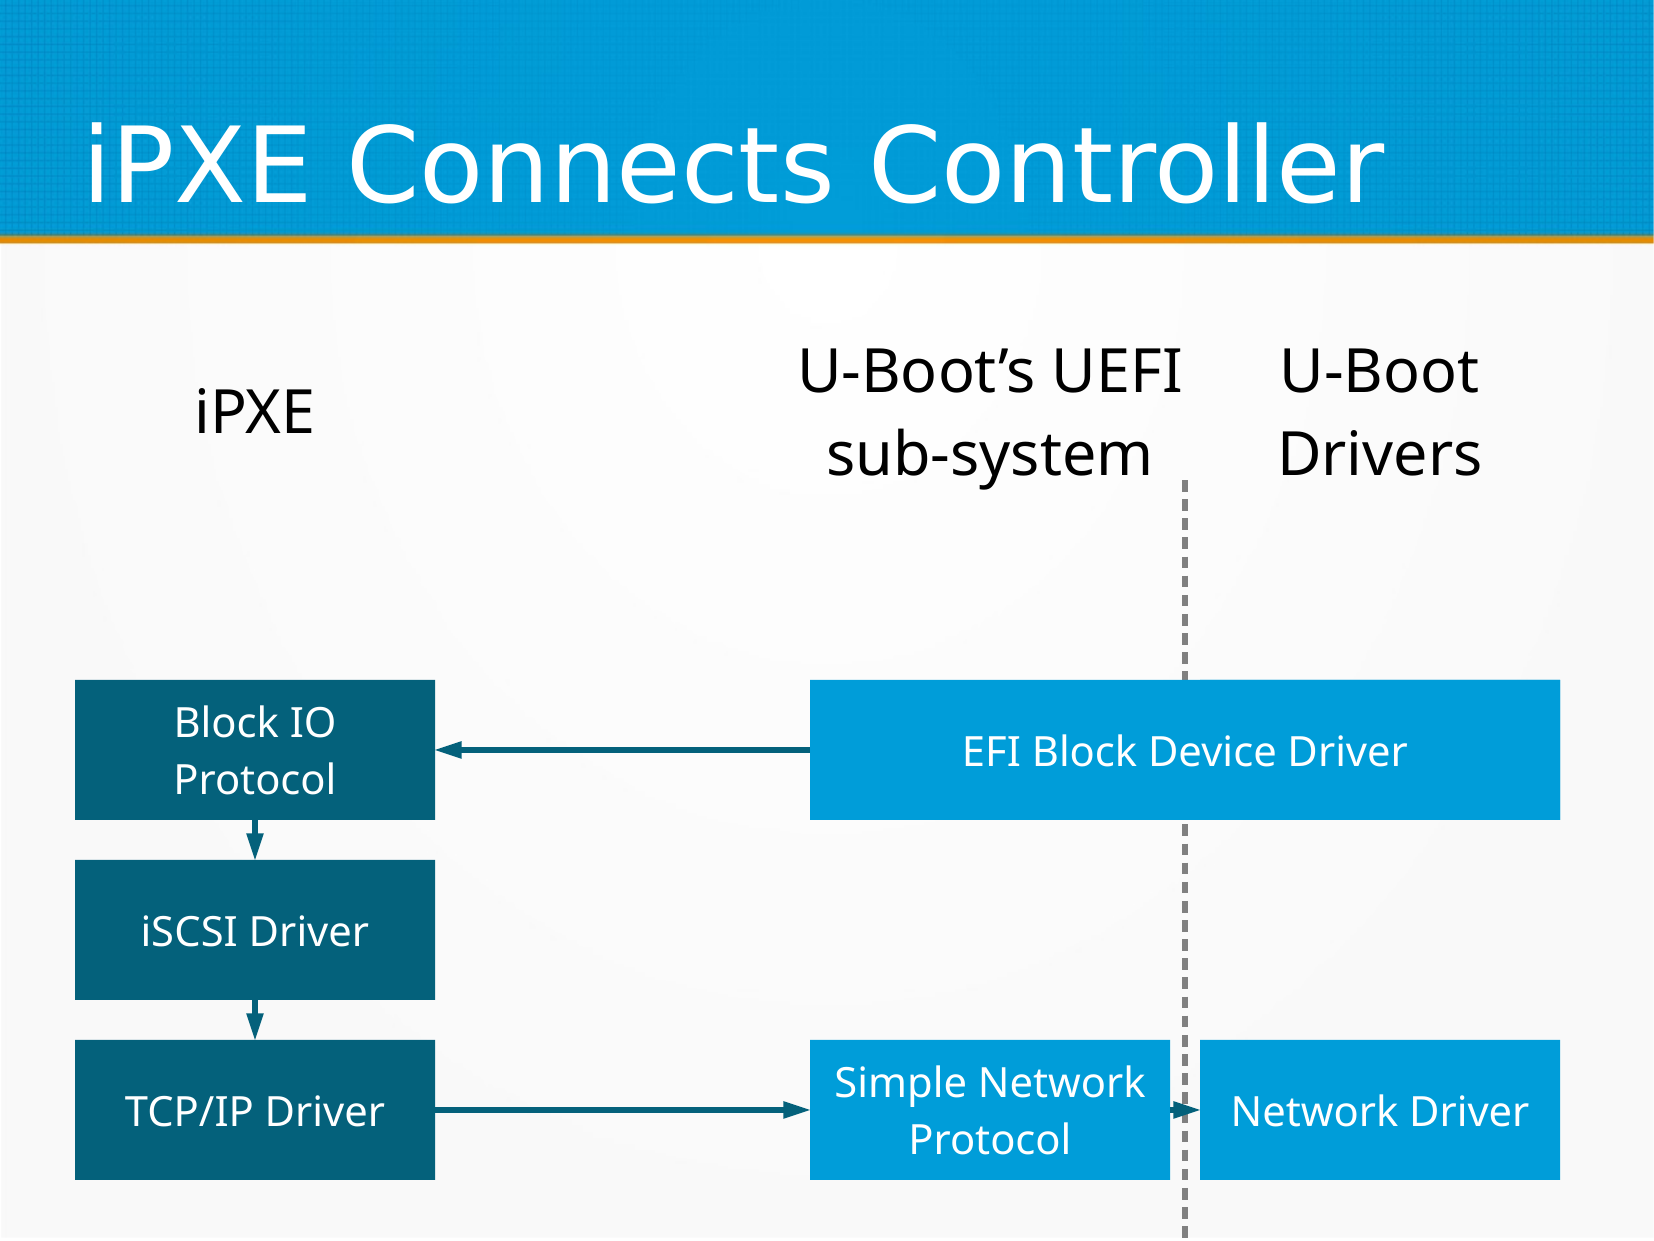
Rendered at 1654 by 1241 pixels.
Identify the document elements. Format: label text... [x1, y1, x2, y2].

text_box iSCSI Driver [75, 859, 436, 1000]
text_box Network Driver [1200, 1039, 1561, 1180]
text_box EFI Block Device Driver [810, 679, 1561, 820]
text_box Simple Network Protocol [810, 1039, 1171, 1180]
text_box U-Boot Drivers [1199, 339, 1560, 480]
title iPXE Connects Controller [82, 19, 1571, 227]
text_box TCP/IP Driver [75, 1039, 436, 1180]
text_box Block IO Protocol [75, 679, 436, 820]
text_box U-Boot’s UEFI sub-system [810, 339, 1171, 480]
picture [0, 233, 1654, 1241]
text_box iPXE [75, 339, 436, 480]
